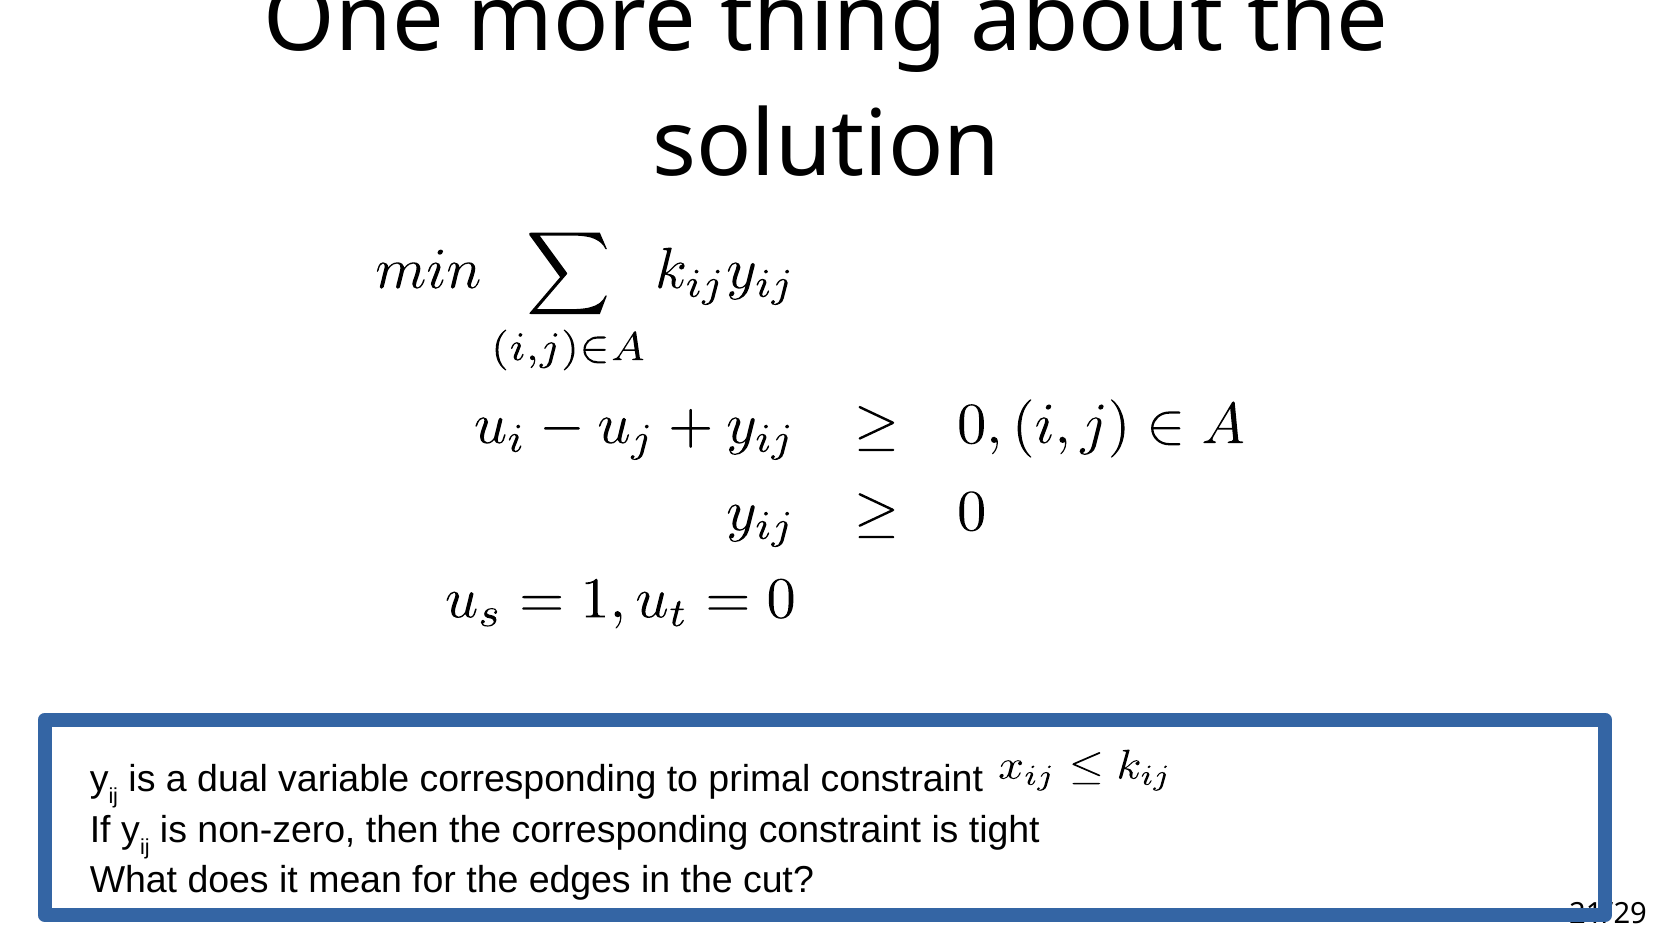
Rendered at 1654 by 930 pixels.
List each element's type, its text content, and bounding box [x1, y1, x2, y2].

text_box [375, 226, 1246, 629]
text_box yij is a dual variable corresponding to primal constraint If yij is non-zero, then the corresponding constraint is tight What does it mean for the edges in the cut? [75, 749, 1546, 908]
title One more thing about the solution [82, 19, 1571, 135]
text_box [998, 749, 1171, 791]
